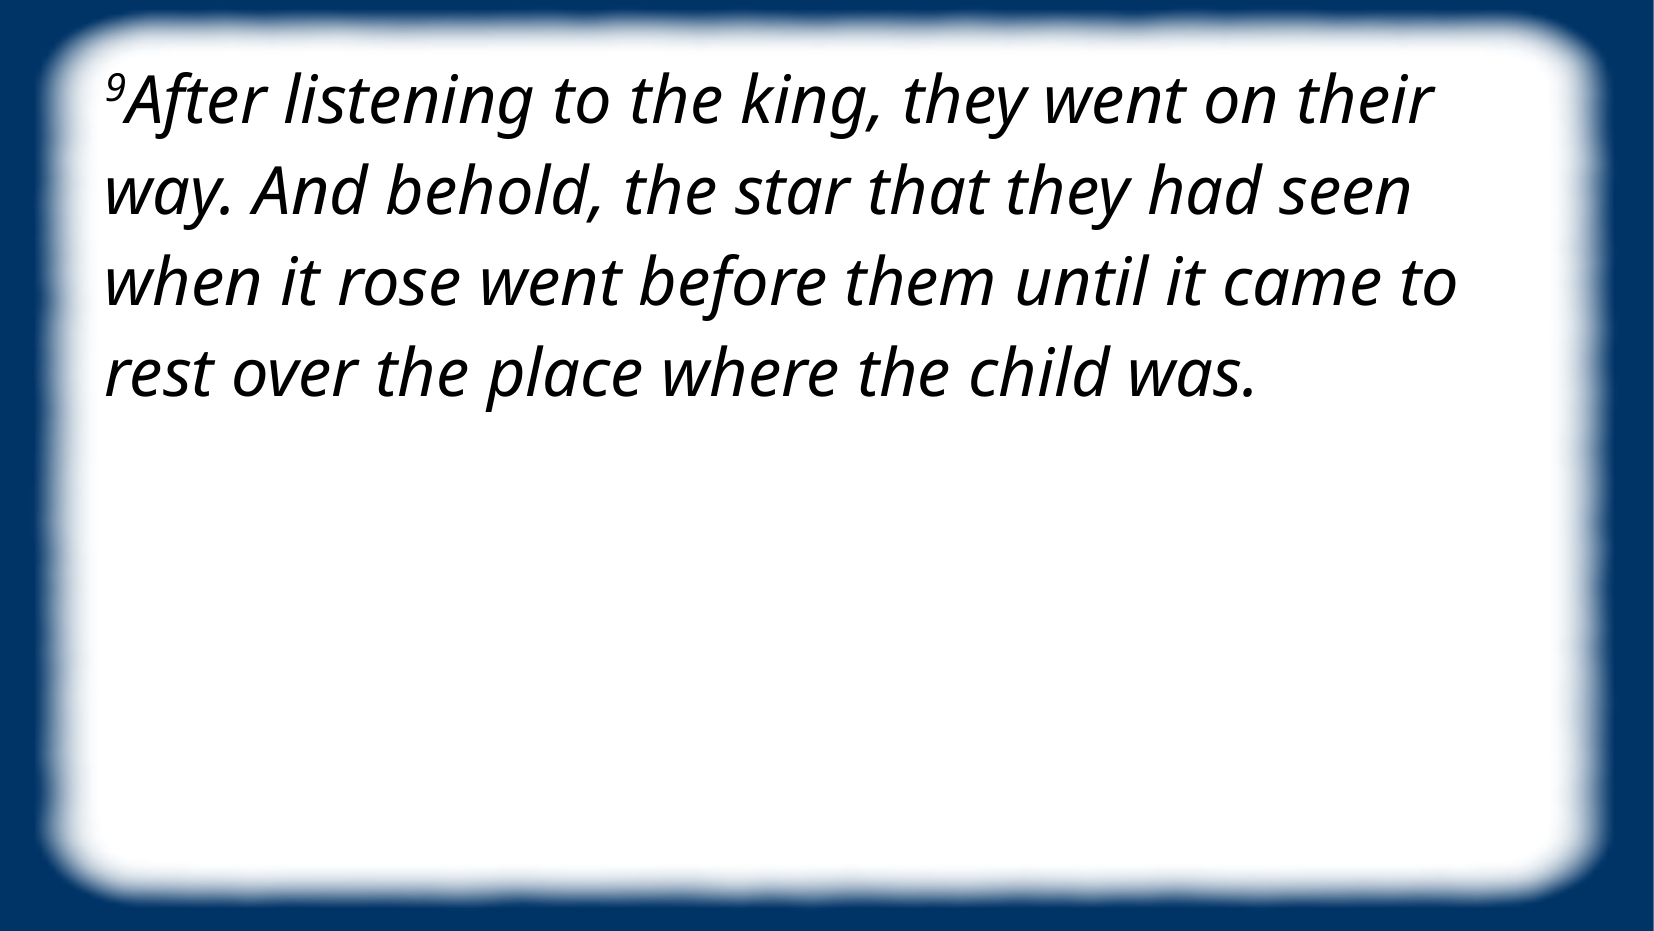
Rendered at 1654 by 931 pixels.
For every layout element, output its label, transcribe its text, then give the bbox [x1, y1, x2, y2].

text_box 9After listening to the king, they went on their way. And behold, the star that they had seen when it rose went before them until it came to rest over the place where the child was. [90, 45, 1561, 415]
picture [0, 0, 1654, 931]
